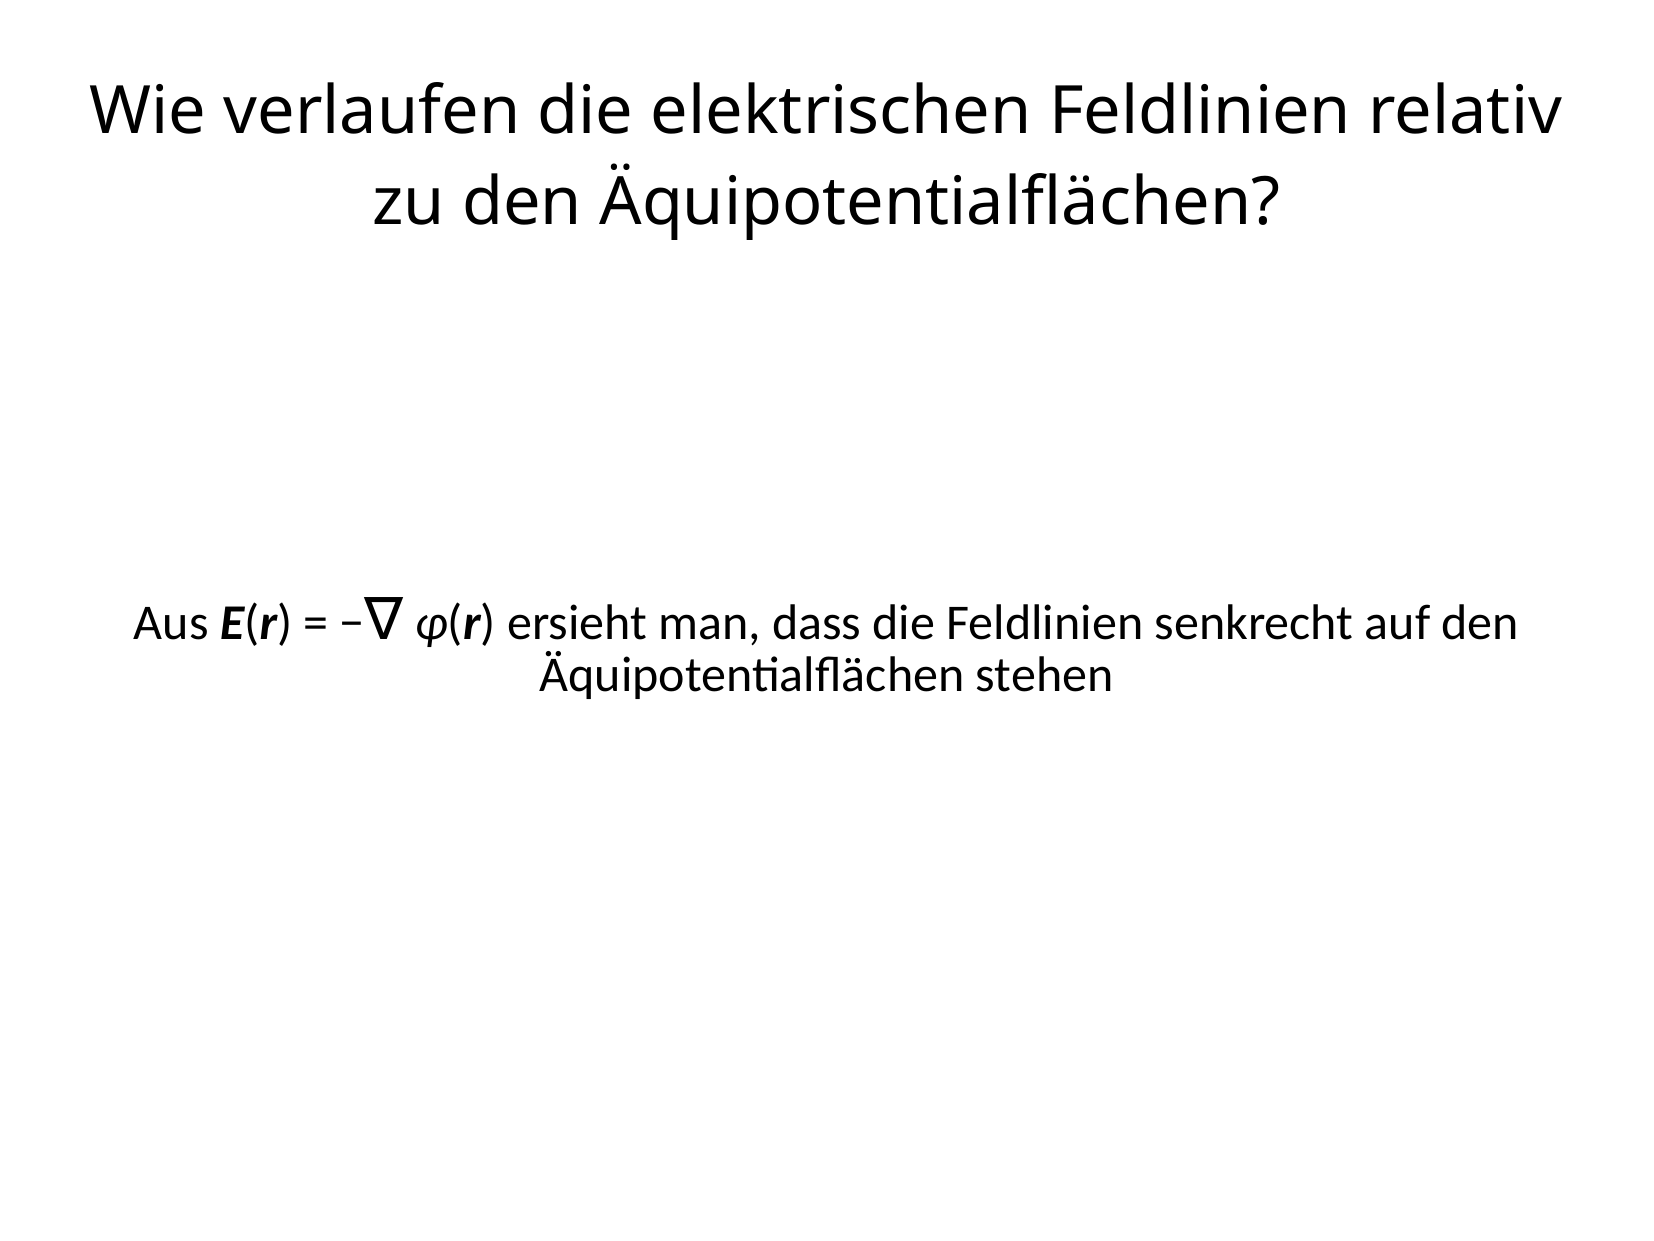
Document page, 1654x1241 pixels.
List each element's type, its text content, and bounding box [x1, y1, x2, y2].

subtitle Aus E(r) = −∇ φ(r) ersieht man, dass die Feldlinien senkrecht auf den Äquipotentialflächen stehen [82, 290, 1571, 1010]
title Wie verlaufen die elektrischen Feldlinien relativ zu den Äquipotentialflächen? [82, 49, 1571, 257]
